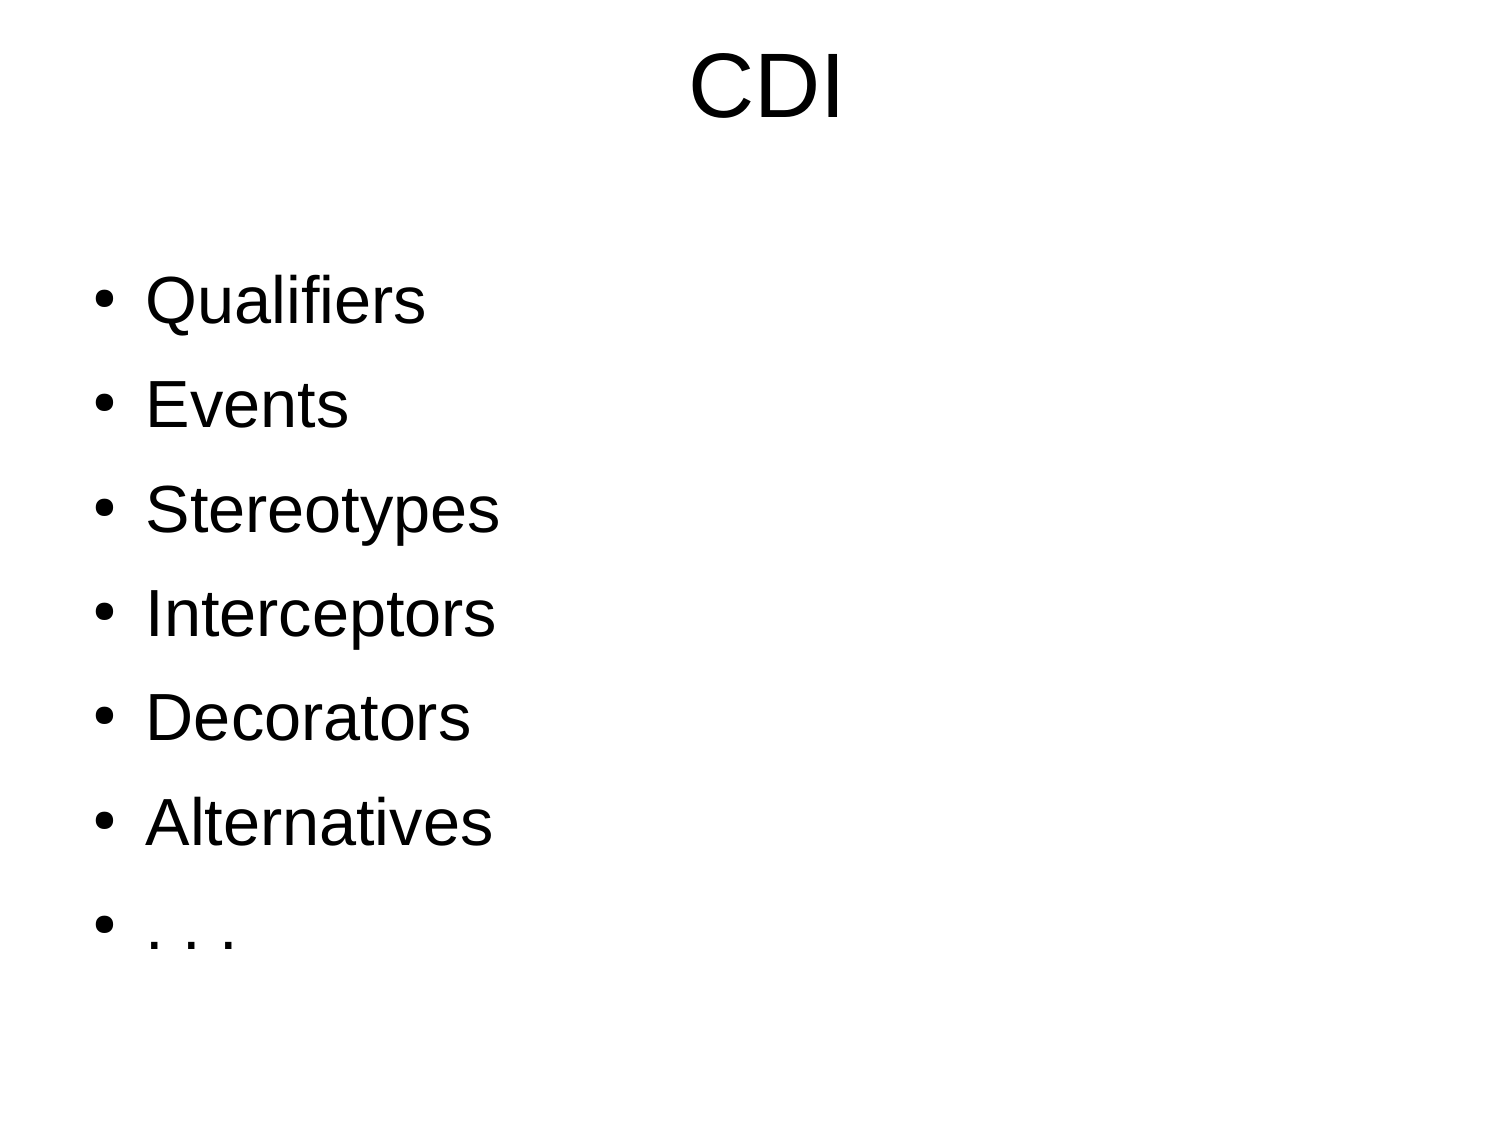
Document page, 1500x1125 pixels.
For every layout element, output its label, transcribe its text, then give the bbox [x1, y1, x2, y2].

title CDI [145, 16, 1390, 156]
list Qualifiers Events Stereotypes Interceptors Decorators Alternatives . . . [75, 263, 1425, 1006]
